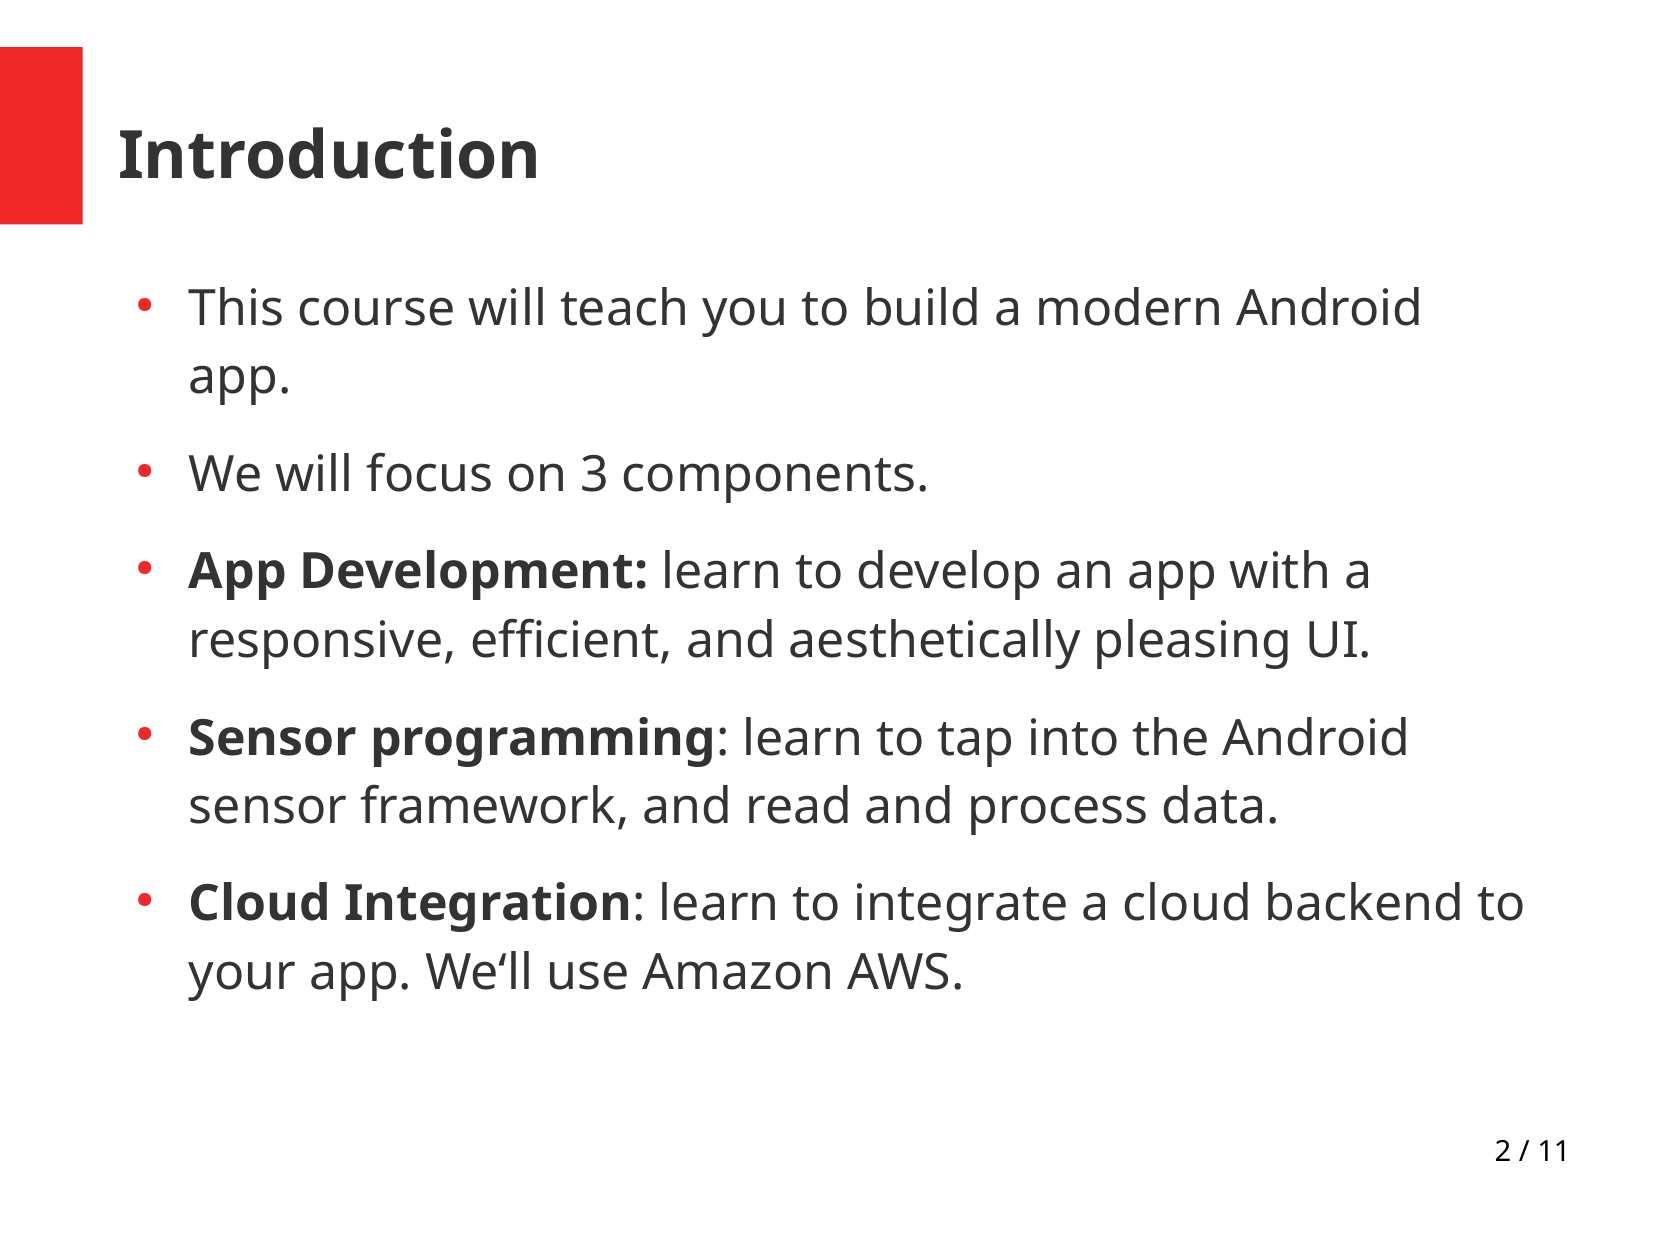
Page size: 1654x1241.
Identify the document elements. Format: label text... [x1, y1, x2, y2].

list This course will teach you to build a modern Android app. We will focus on 3 components. App Development: learn to develop an app with a responsive, efficient, and aesthetically pleasing UI. Sensor programming: learn to tap into the Android sensor framework, and read and process data. Cloud Integration: learn to integrate a cloud backend to your app. We‘ll use Amazon AWS. [118, 271, 1536, 991]
title Introduction [118, 49, 1571, 257]
